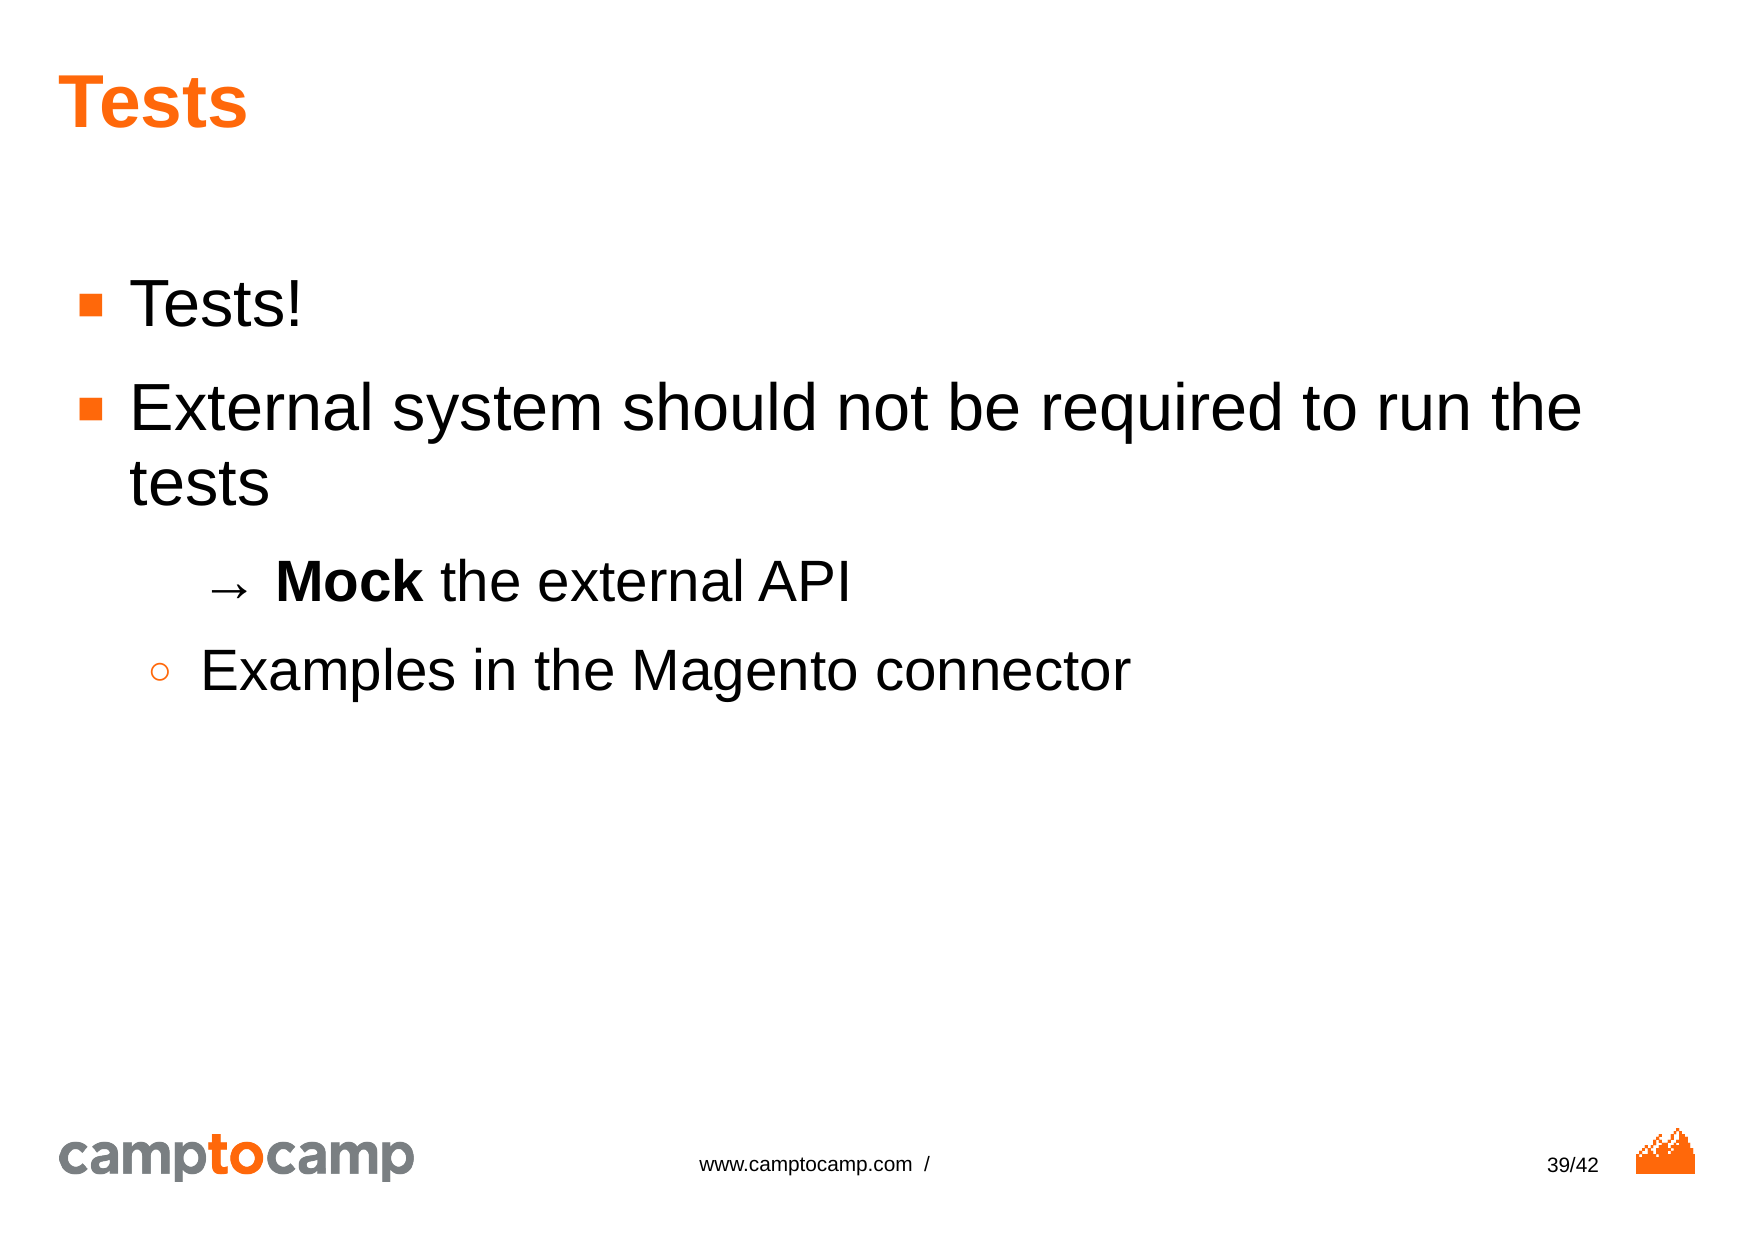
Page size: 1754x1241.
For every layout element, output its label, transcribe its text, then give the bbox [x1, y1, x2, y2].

picture [1636, 1128, 1695, 1174]
title Tests [59, 59, 1695, 247]
list Tests! External system should not be required to run the tests → Mock the external API Examples in the Magento connector [59, 265, 1696, 917]
picture [59, 1134, 414, 1182]
